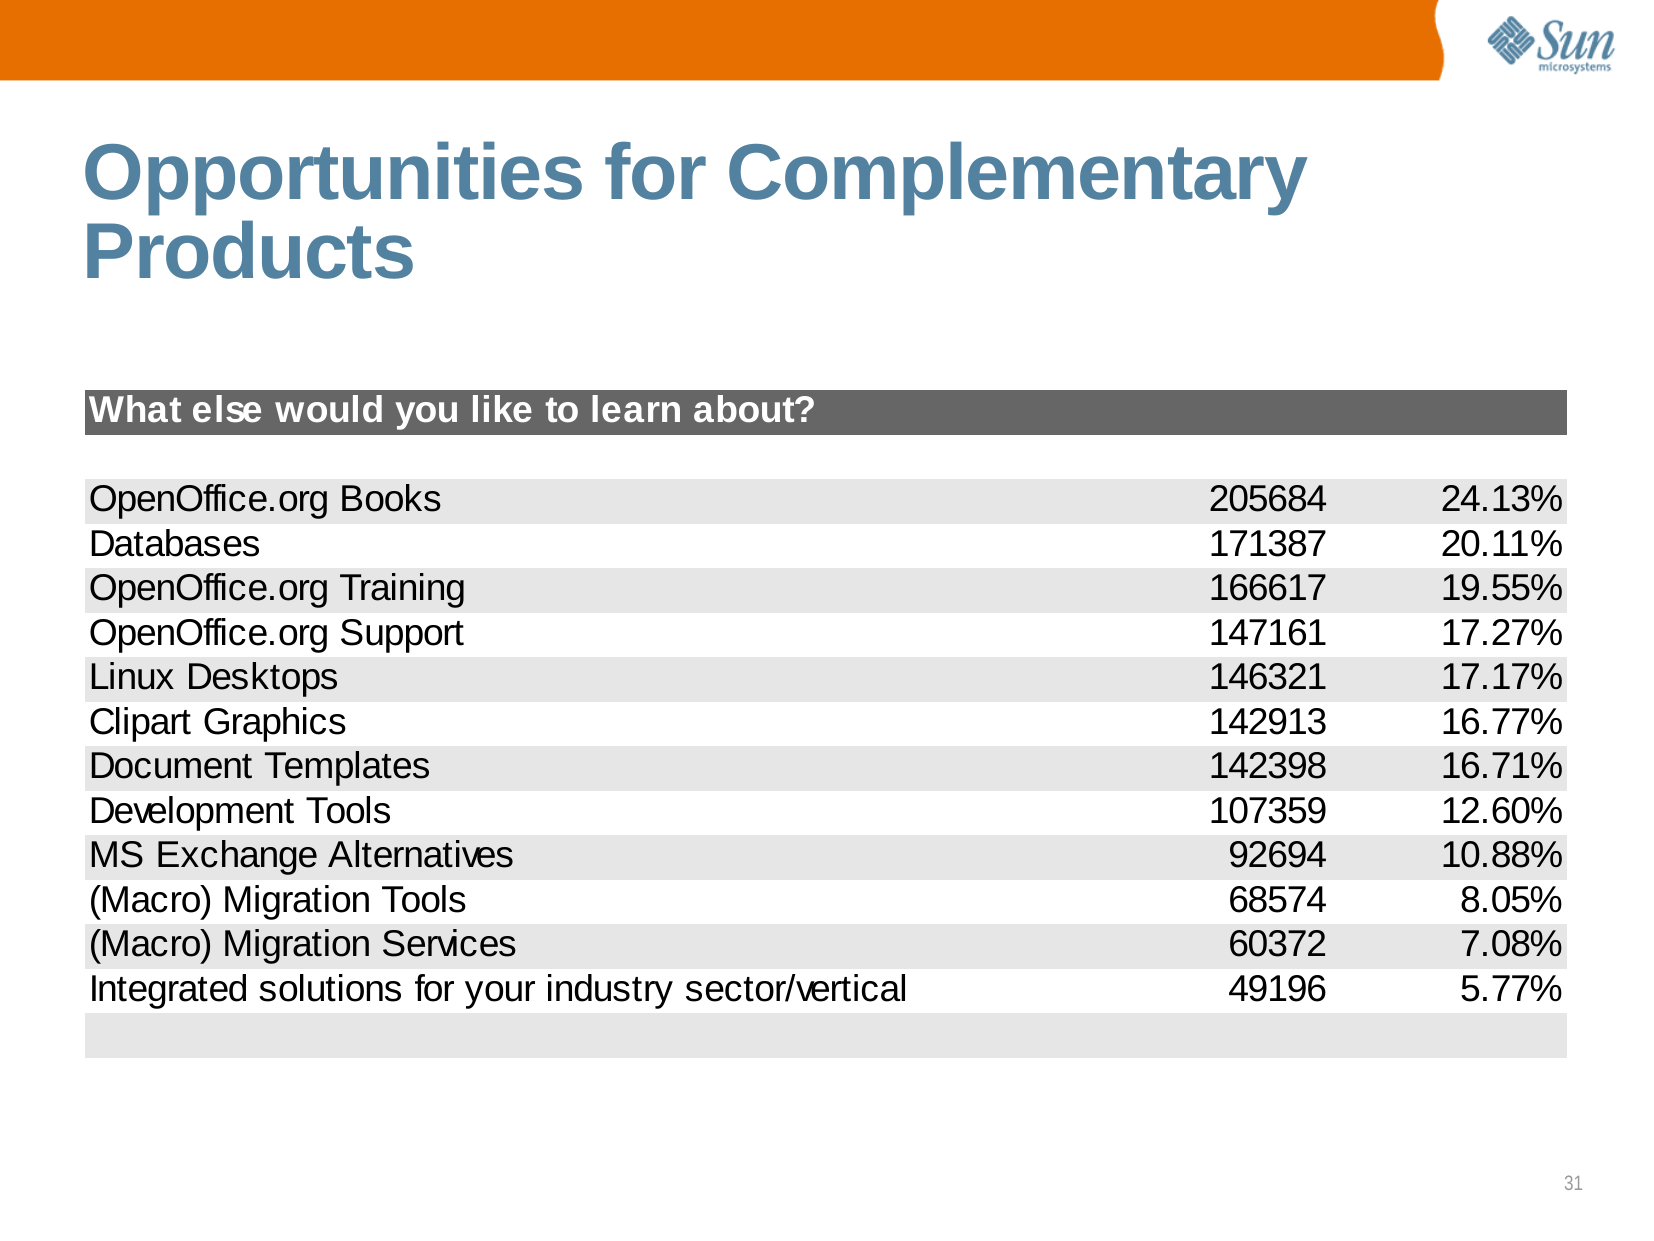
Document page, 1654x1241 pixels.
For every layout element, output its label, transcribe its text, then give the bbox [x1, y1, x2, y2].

title Opportunities for Complementary Products [82, 135, 1585, 304]
picture [0, 0, 1654, 83]
chart [85, 390, 1571, 1063]
